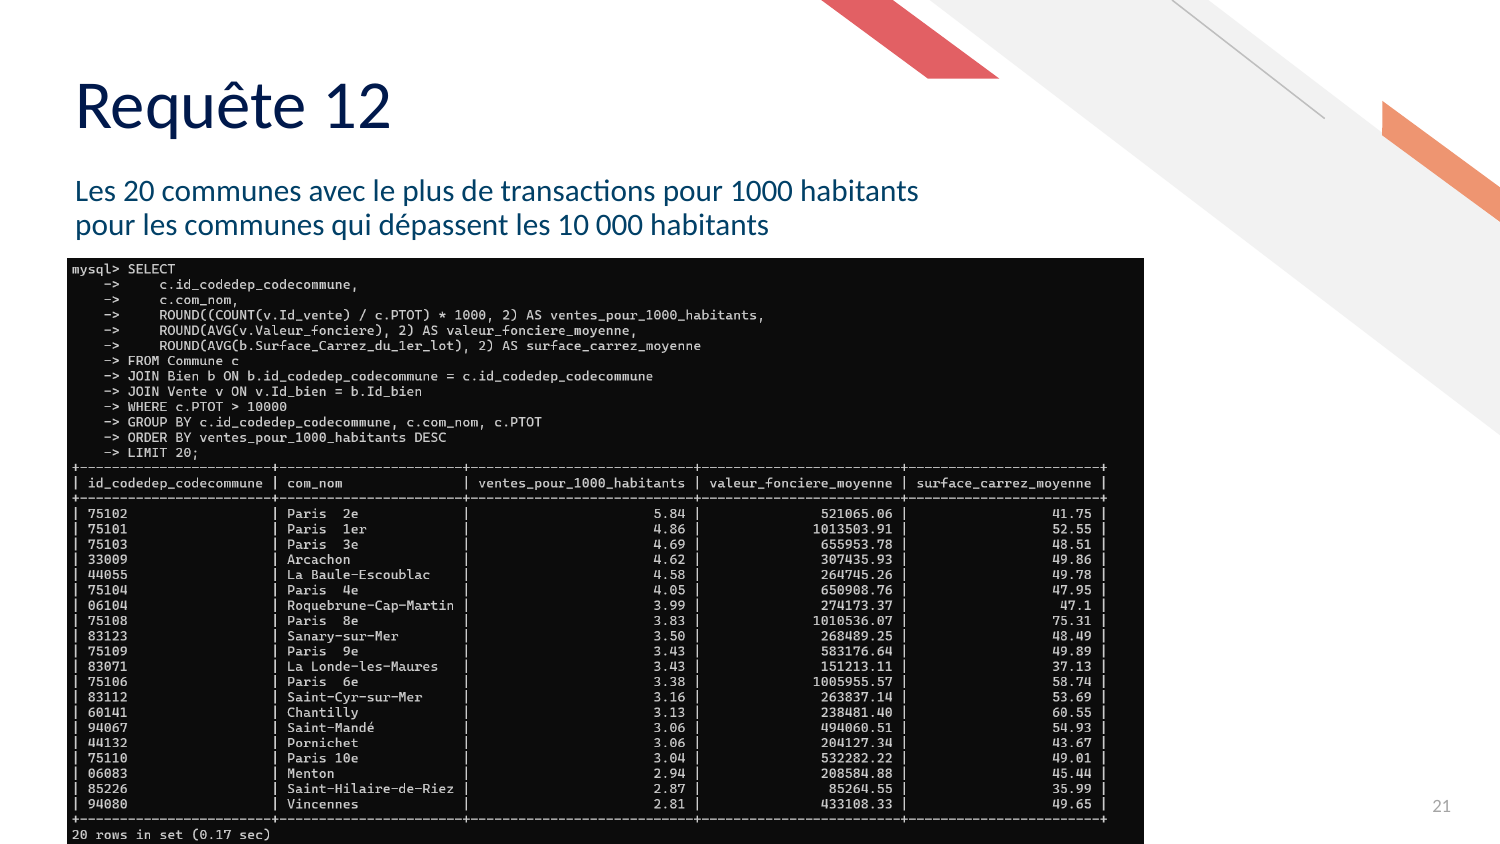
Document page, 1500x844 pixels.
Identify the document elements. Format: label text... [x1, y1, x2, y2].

list Les 20 communes avec le plus de transactions pour 1000 habitants pour les communes qui dépassent les 10 000 habitants [64, 169, 971, 245]
title Requête 12 [63, 0, 1090, 142]
picture [67, 258, 1144, 844]
slide_number <numéro> [1371, 782, 1463, 827]
